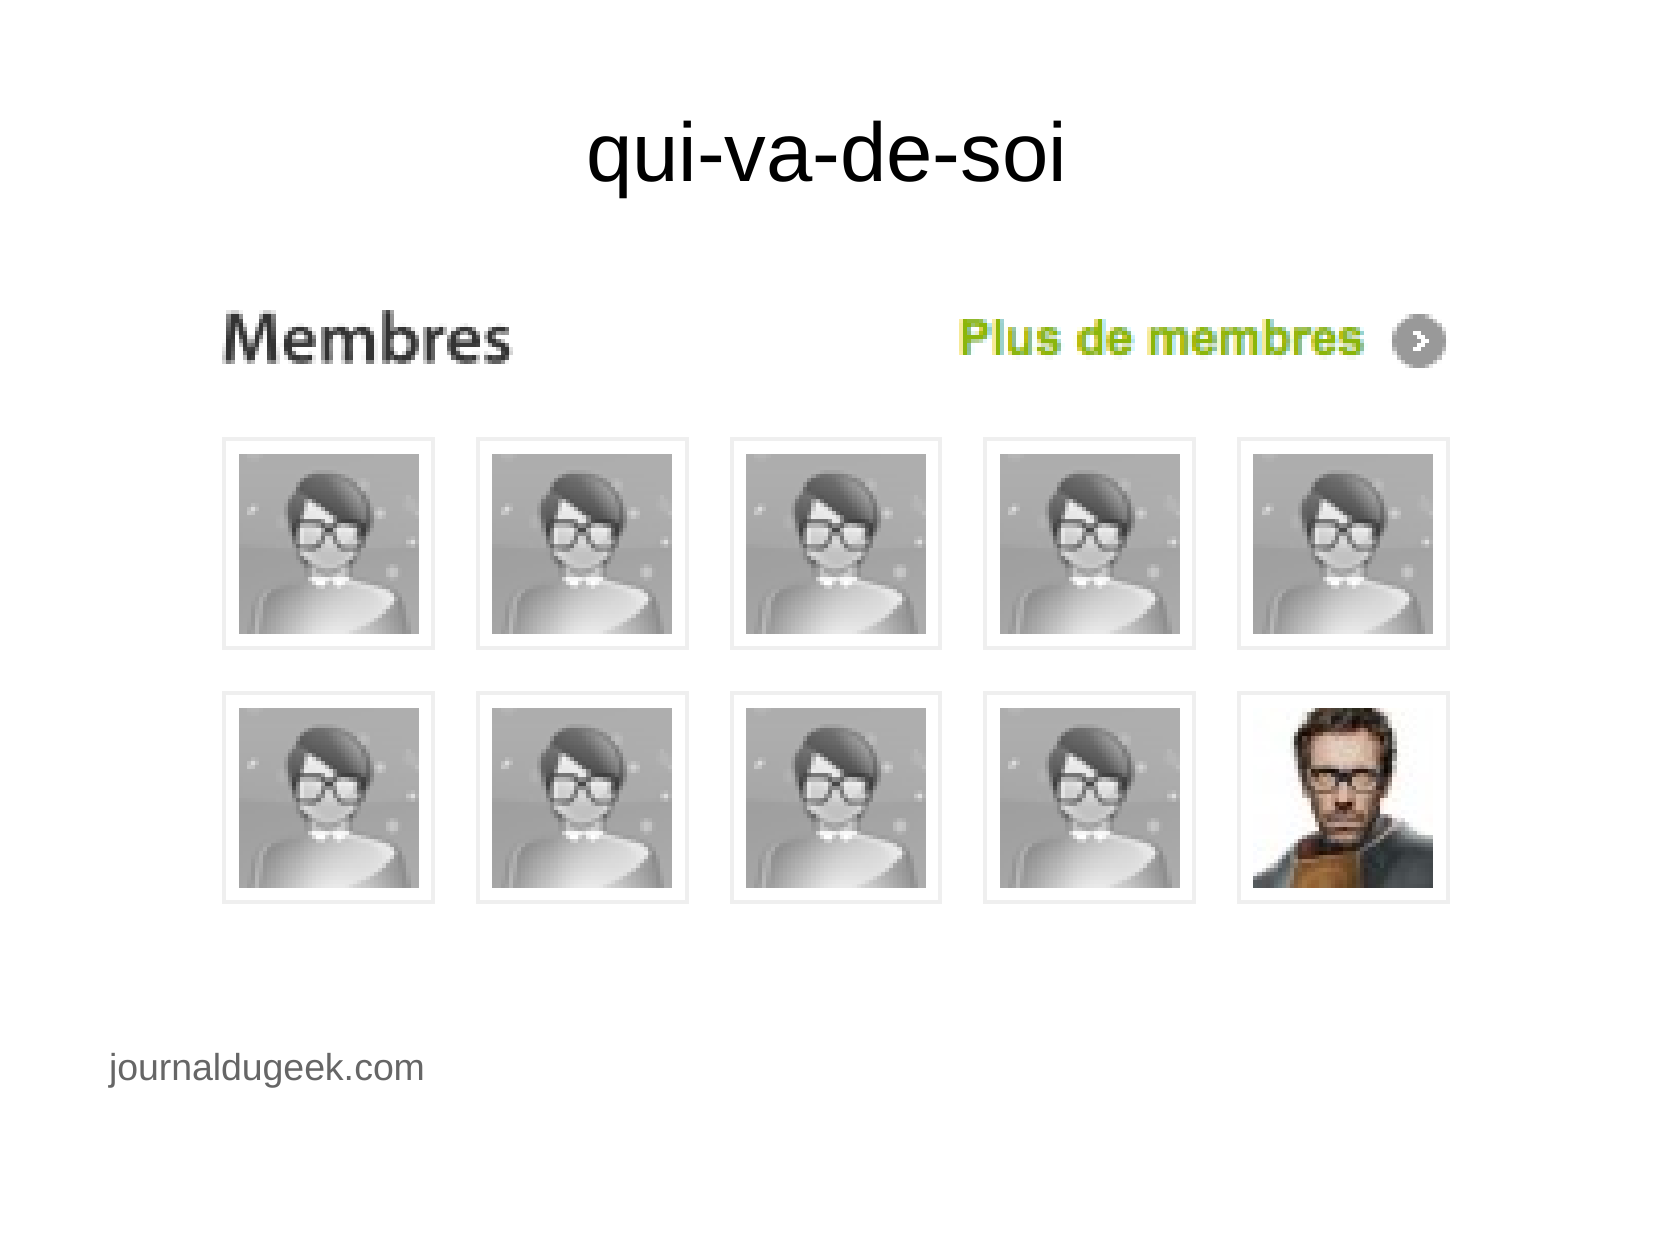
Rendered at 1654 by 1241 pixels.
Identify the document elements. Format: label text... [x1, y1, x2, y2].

title qui-va-de-soi [82, 49, 1571, 257]
list [82, 290, 1538, 1010]
text_box journaldugeek.com [94, 1039, 697, 1097]
picture [186, 274, 1483, 950]
